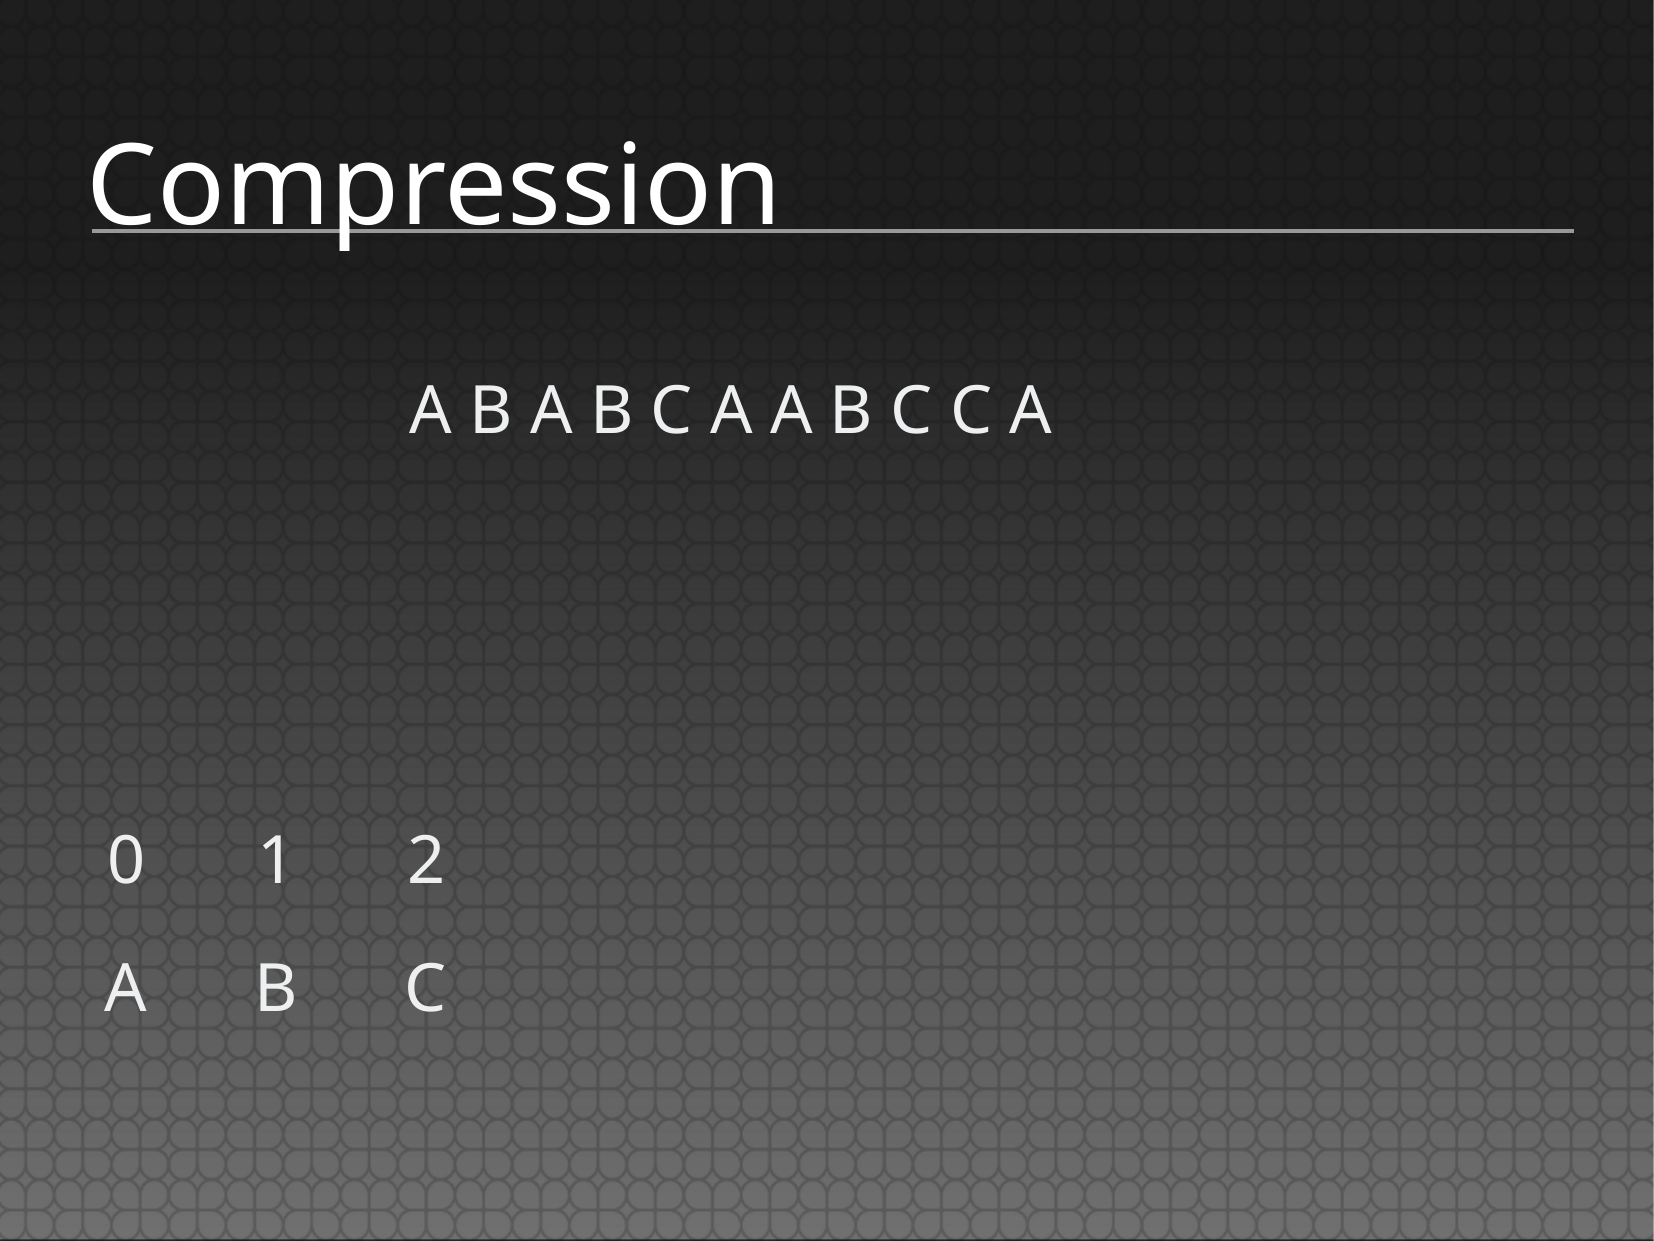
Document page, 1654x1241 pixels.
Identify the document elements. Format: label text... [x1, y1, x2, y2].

text_box A B C [90, 932, 1480, 1026]
text_box 0 1 2 [92, 804, 1483, 898]
title Compression [86, 112, 1576, 249]
picture [0, 0, 1654, 1241]
list A B A B C A A B C C A [338, 362, 1345, 518]
